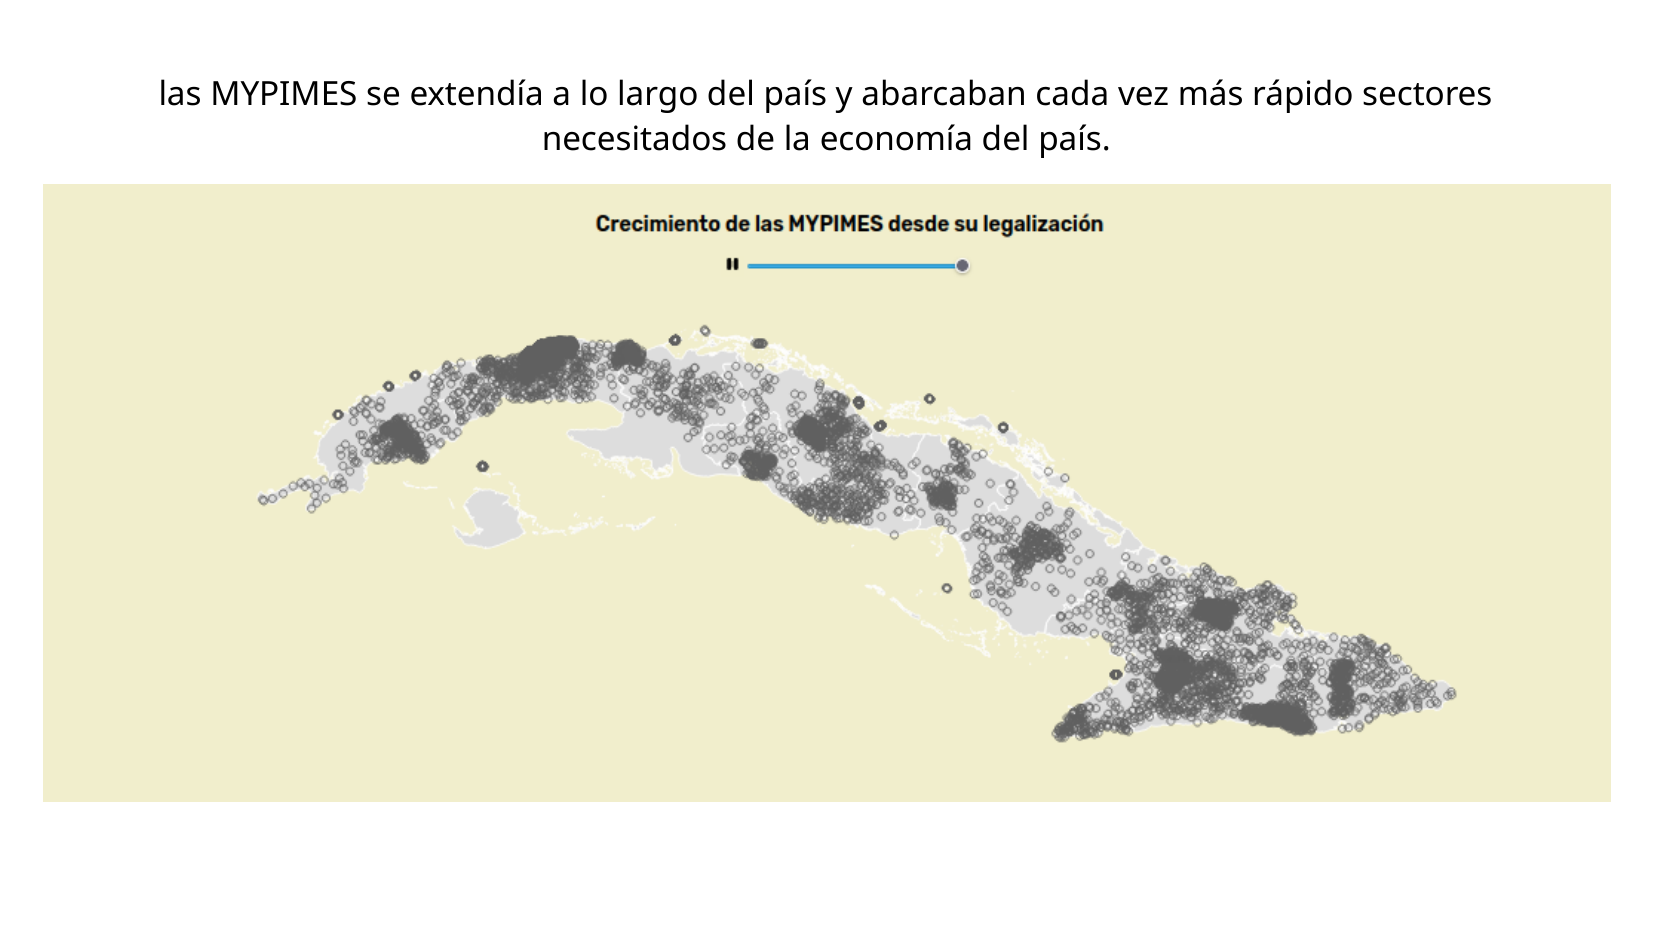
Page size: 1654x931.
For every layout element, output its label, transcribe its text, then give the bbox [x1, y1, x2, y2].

title las MYPIMES se extendía a lo largo del país y abarcaban cada vez más rápido sectores necesitados de la economía del país. [82, 37, 1571, 184]
picture [43, 184, 1611, 802]
